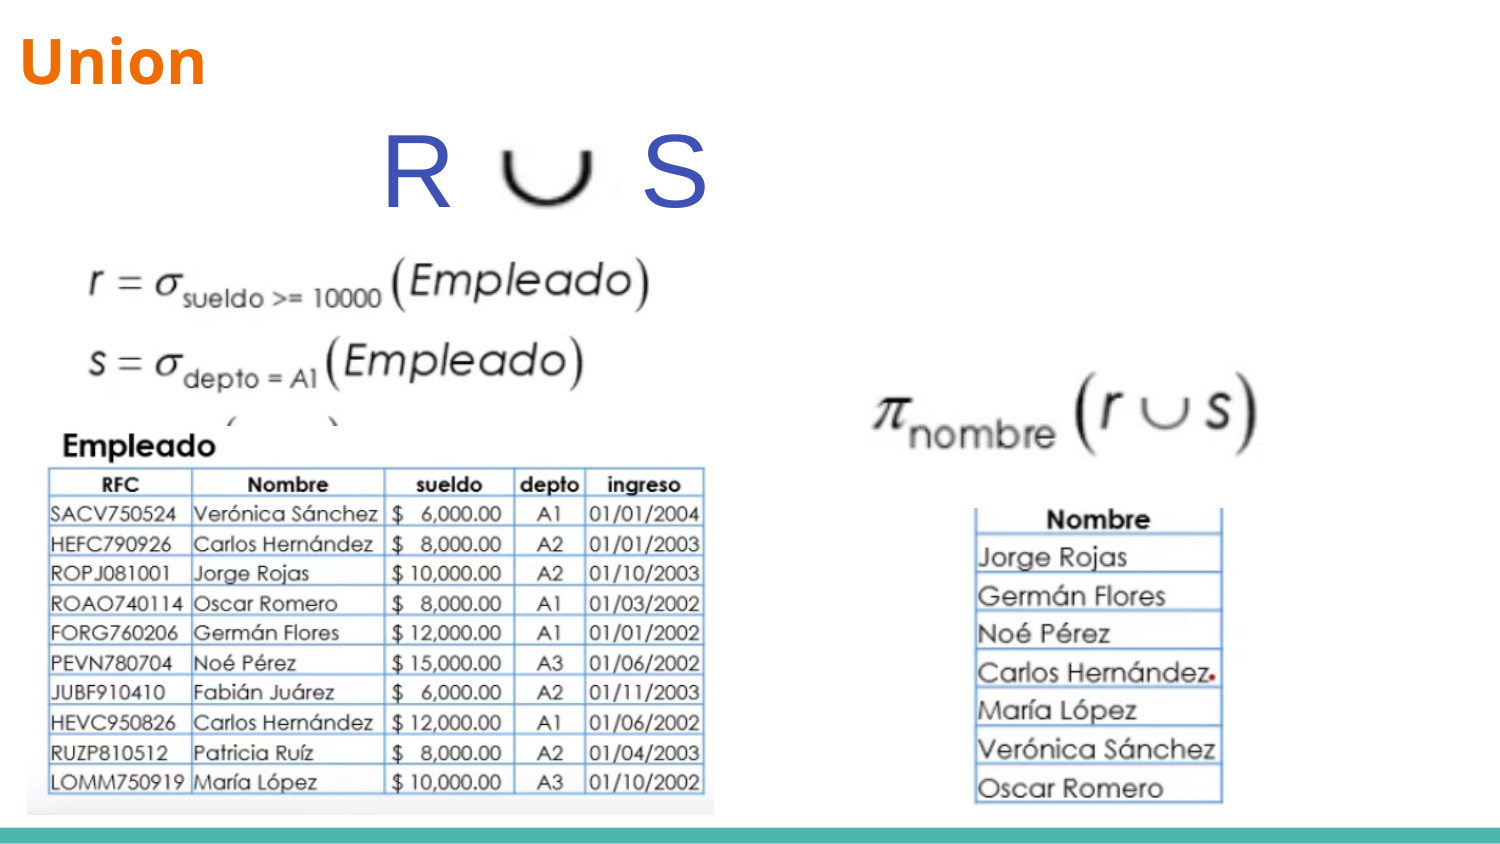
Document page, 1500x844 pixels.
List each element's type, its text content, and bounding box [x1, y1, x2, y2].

picture [508, 106, 625, 228]
text_box R [366, 106, 508, 229]
title Union [3, 2, 1402, 119]
text_box S [625, 106, 768, 238]
picture [826, 344, 1267, 815]
picture [27, 229, 714, 815]
